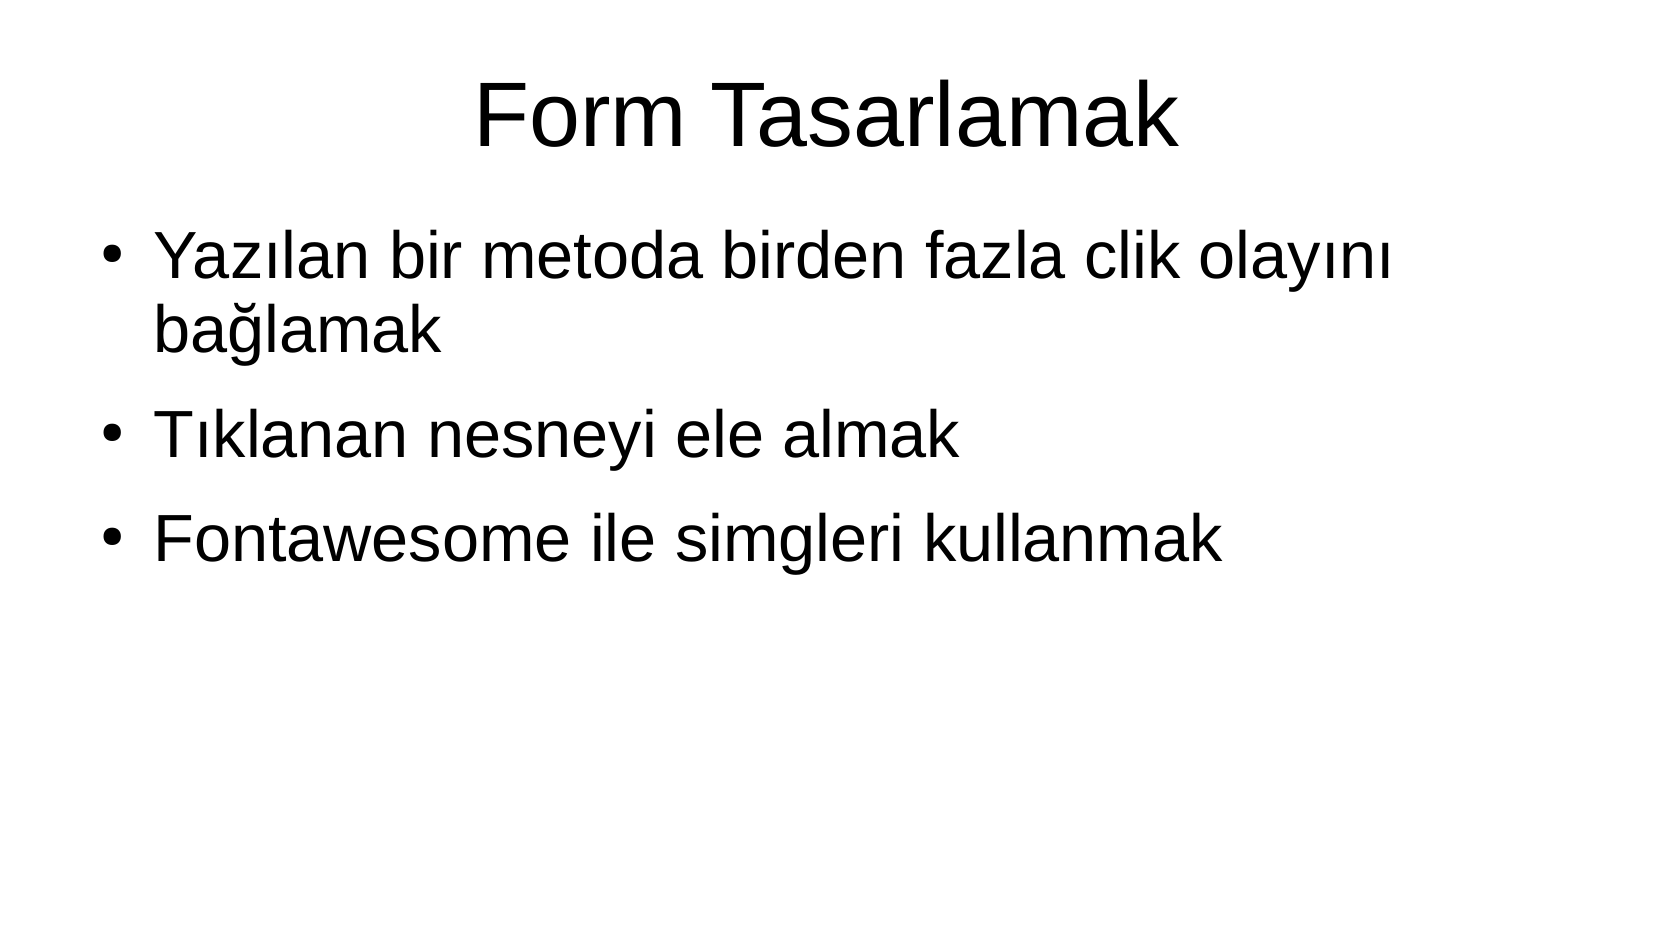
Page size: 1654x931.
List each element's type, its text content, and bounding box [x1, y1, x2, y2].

title Form Tasarlamak [82, 37, 1571, 193]
list Yazılan bir metoda birden fazla clik olayını bağlamak Tıklanan nesneyi ele almak Fontawesome ile simgleri kullanmak [82, 217, 1571, 758]
